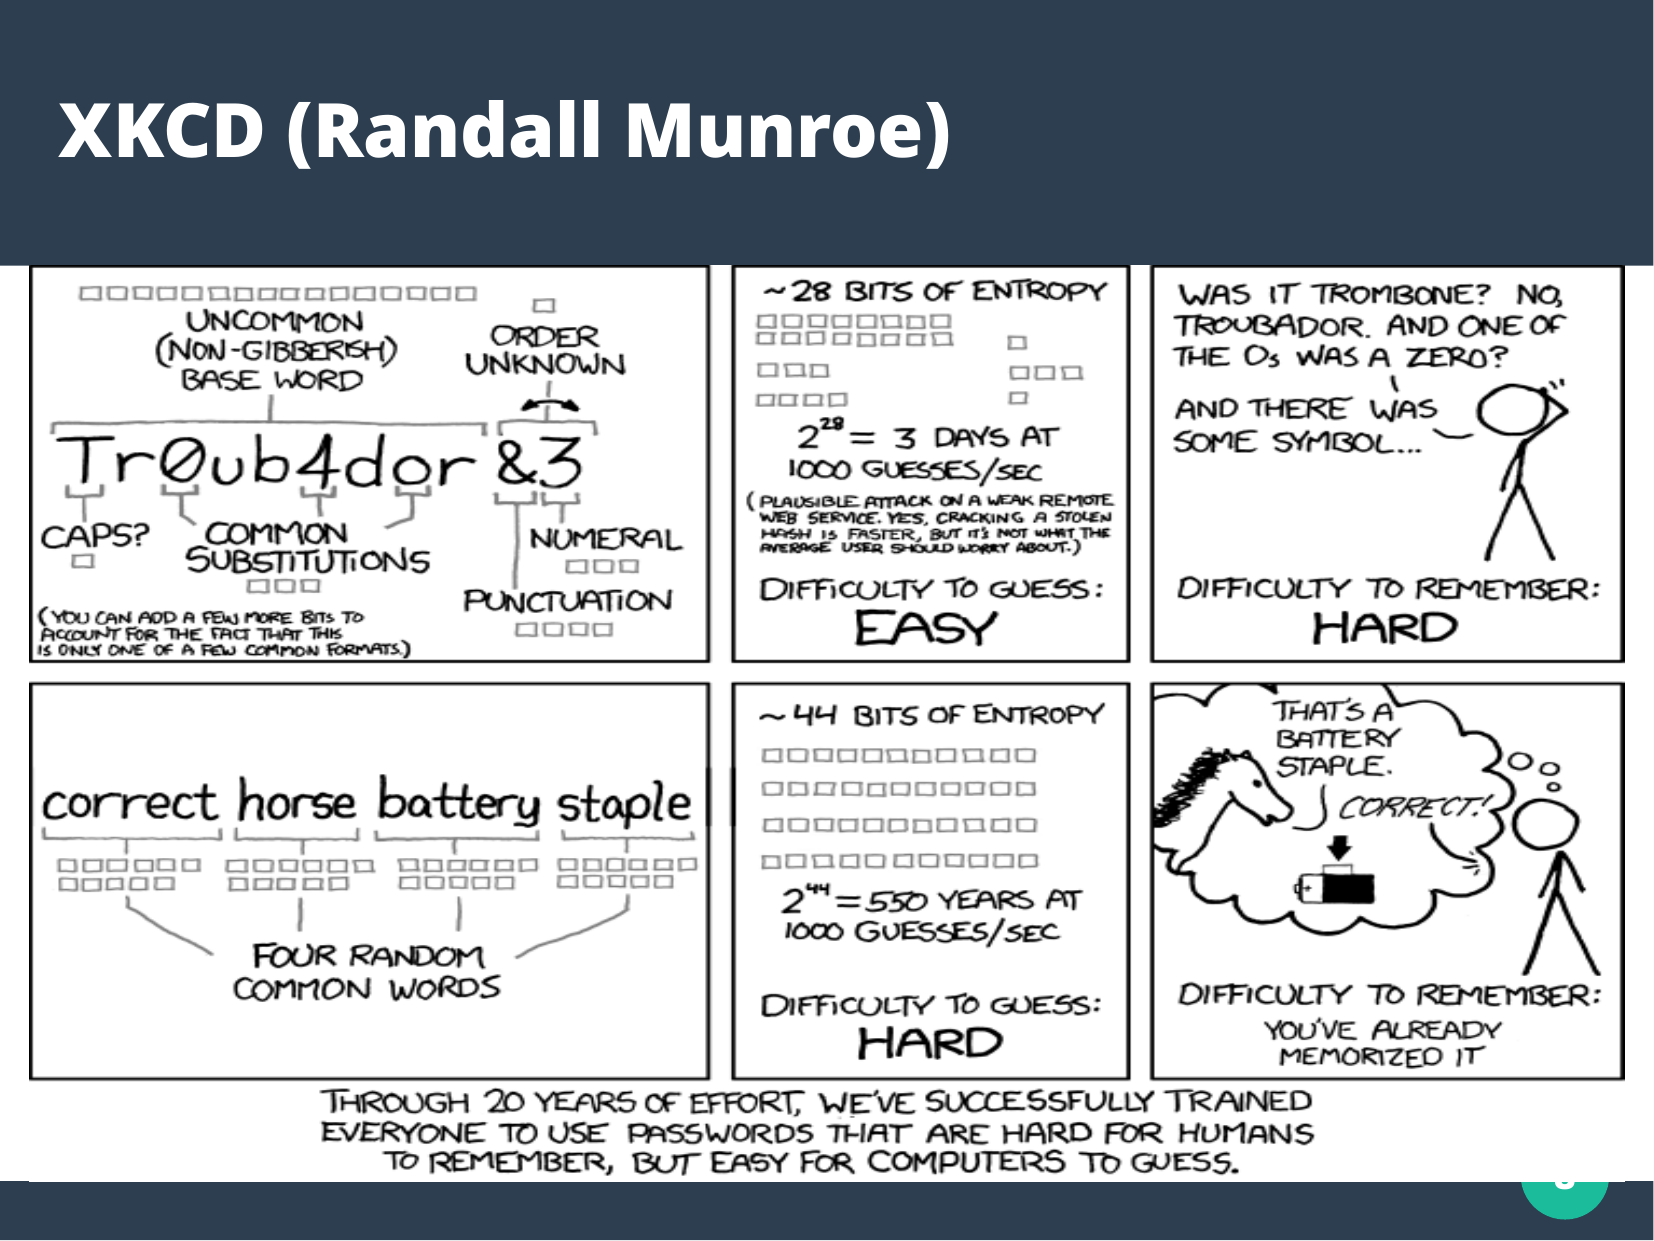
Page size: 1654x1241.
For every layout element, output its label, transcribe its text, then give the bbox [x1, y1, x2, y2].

picture [29, 265, 1625, 1182]
title XKCD (Randall Munroe) [59, 49, 1595, 207]
